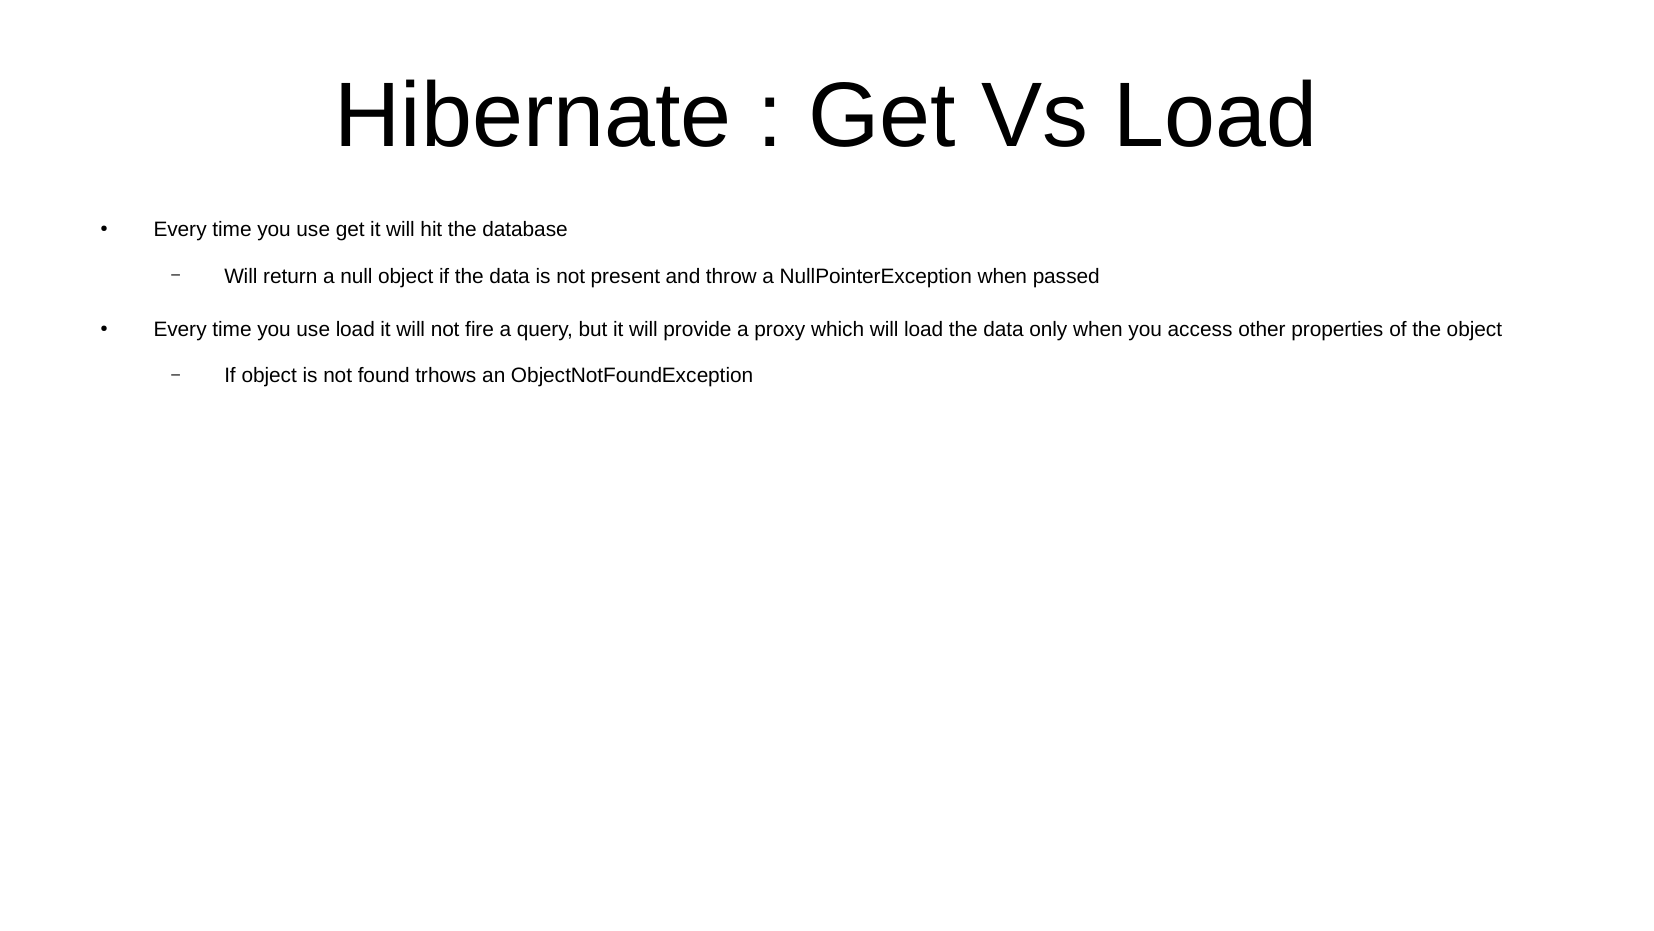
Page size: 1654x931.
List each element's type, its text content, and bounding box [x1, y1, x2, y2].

title Hibernate : Get Vs Load [82, 37, 1571, 193]
list Every time you use get it will hit the database Will return a null object if the data is not present and throw a NullPointerException when passed Every time you use load it will not fire a query, but it will provide a proxy which will load the data only when you access other properties of the object If object is not found trhows an ObjectNotFoundException [82, 217, 1621, 901]
